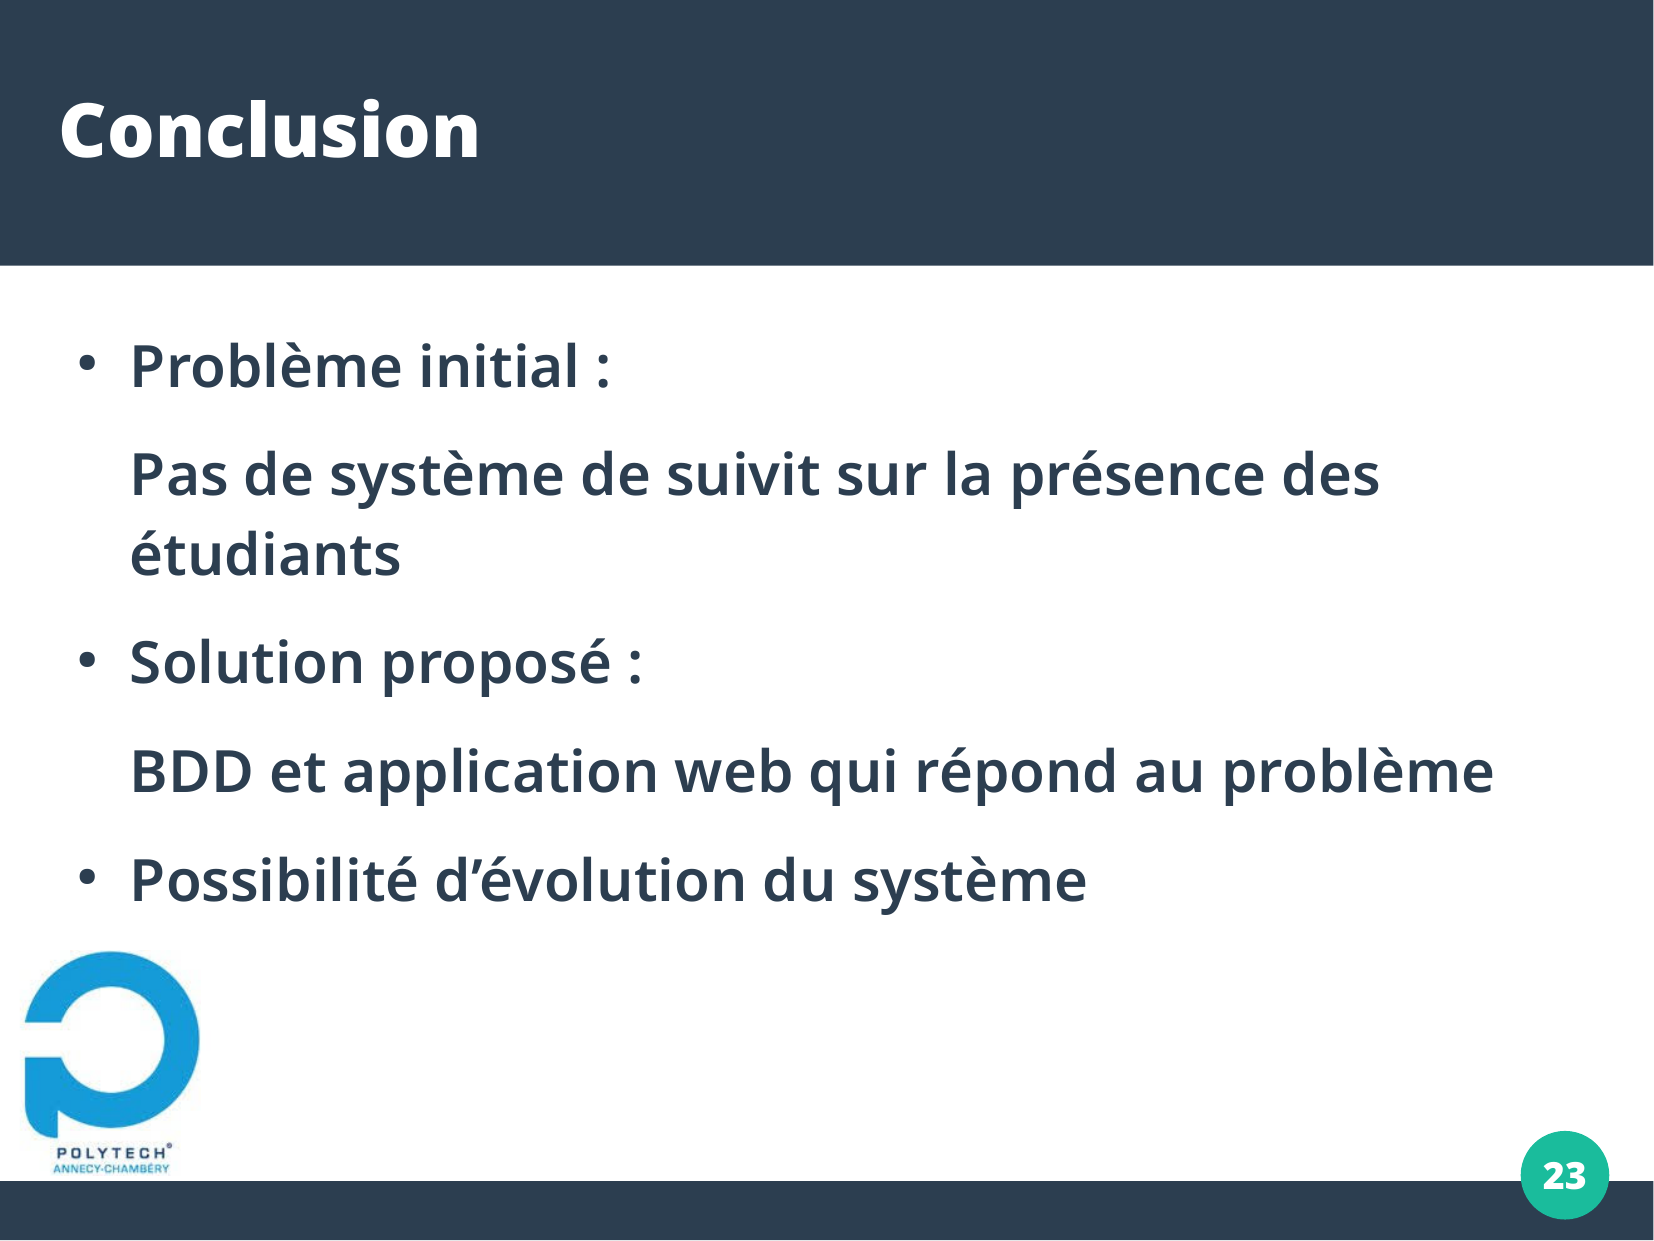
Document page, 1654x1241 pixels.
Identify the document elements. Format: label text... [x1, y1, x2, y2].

picture [0, 950, 226, 1176]
list Problème initial : Pas de système de suivit sur la présence des étudiants Solution proposé : BDD et application web qui répond au problème Possibilité d’évolution du système [59, 324, 1595, 1152]
title Conclusion [59, 49, 1595, 207]
